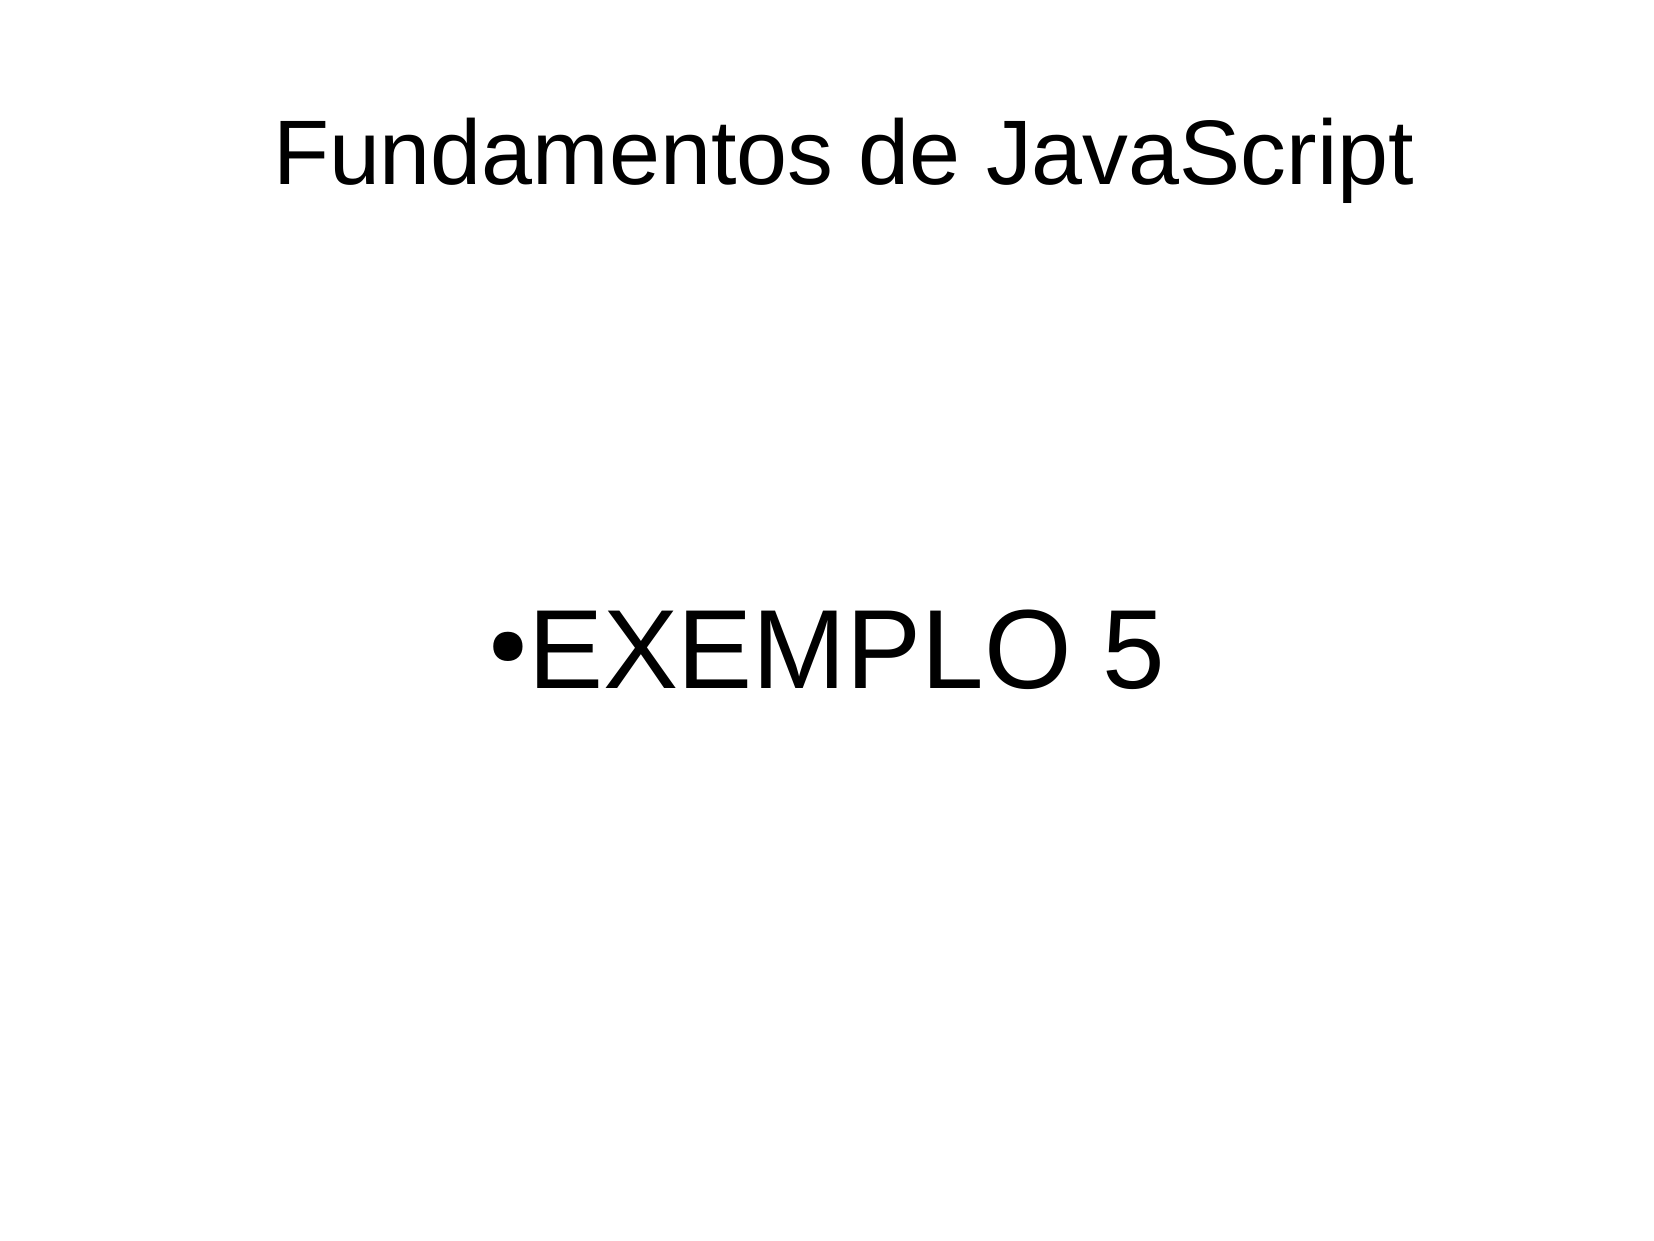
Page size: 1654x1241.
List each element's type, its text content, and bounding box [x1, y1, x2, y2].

title Fundamentos de JavaScript [82, 49, 1571, 257]
subtitle EXEMPLO 5 [82, 290, 1571, 1010]
